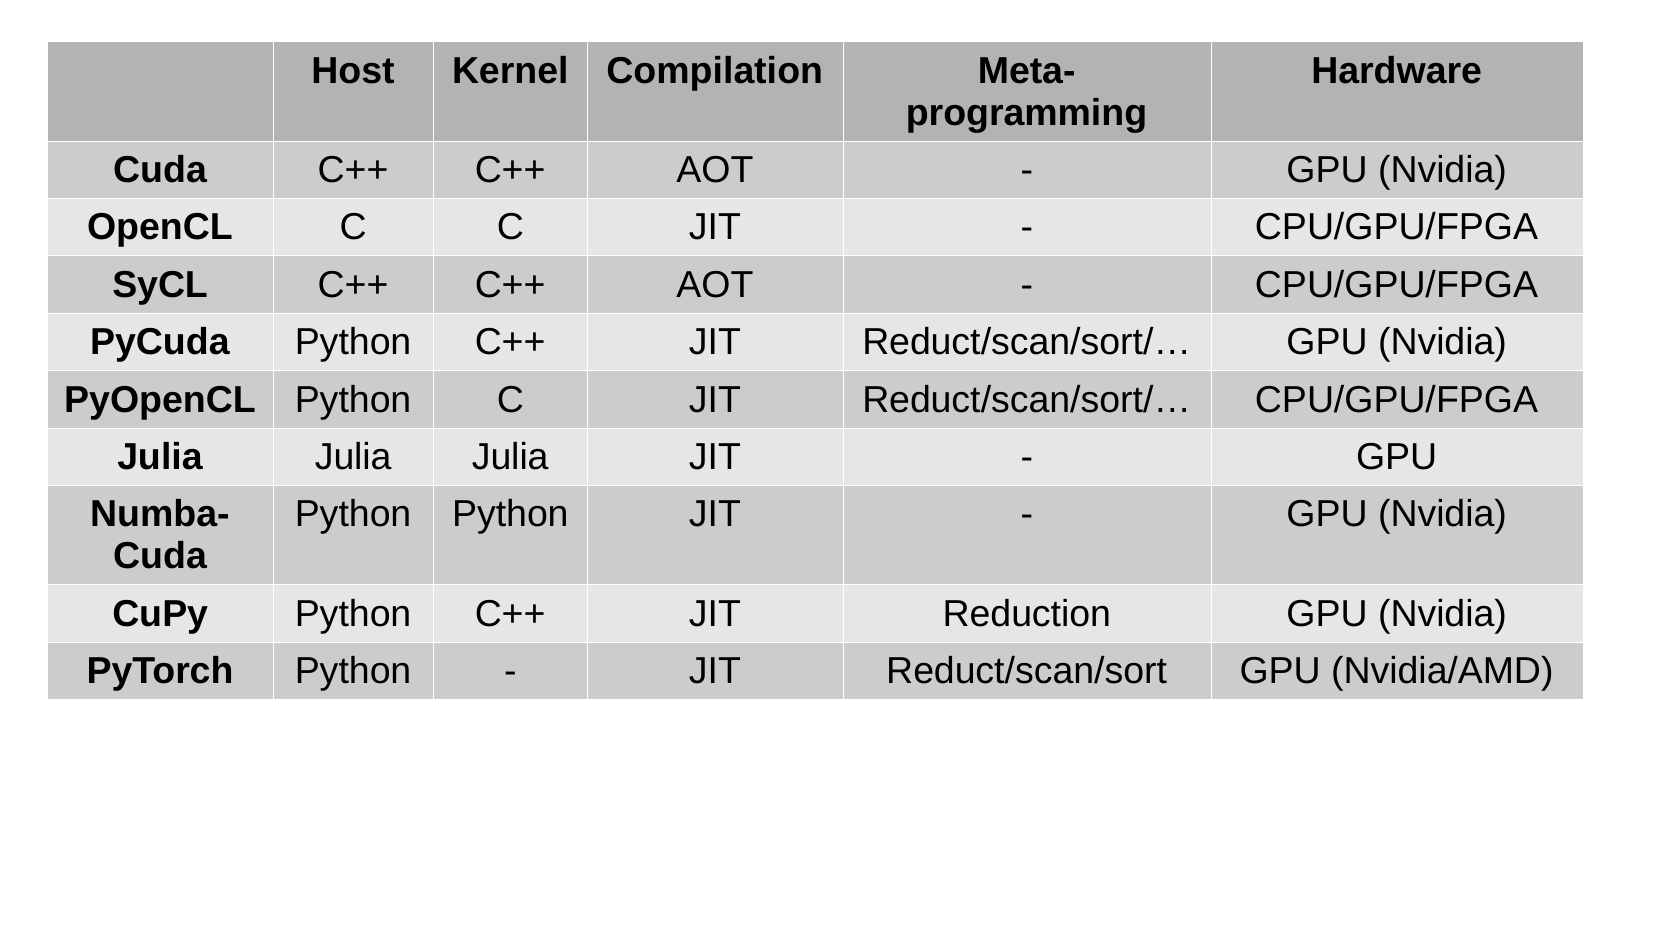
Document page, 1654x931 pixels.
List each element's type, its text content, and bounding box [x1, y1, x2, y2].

table_cell GPU (Nvidia) [1212, 142, 1583, 198]
table_cell Julia [48, 429, 273, 485]
table_cell C++ [274, 256, 433, 313]
table_cell Reduction [844, 585, 1211, 642]
table_cell Reduct/scan/sort [844, 643, 1211, 699]
table_cell CuPy [48, 585, 273, 642]
table_cell PyCuda [48, 314, 273, 370]
table_cell C [434, 371, 587, 428]
table_cell C++ [274, 142, 433, 198]
table_cell GPU (Nvidia/AMD) [1212, 643, 1583, 699]
table_cell JIT [588, 486, 843, 584]
table_cell GPU (Nvidia) [1212, 314, 1583, 370]
table_cell Python [274, 643, 433, 699]
table_cell C [434, 199, 587, 255]
table_cell PyTorch [48, 643, 273, 699]
table_cell - [434, 643, 587, 699]
table_cell PyOpenCL [48, 371, 273, 428]
table_cell CPU/GPU/FPGA [1212, 199, 1583, 255]
table_cell Reduct/scan/sort/… [844, 371, 1211, 428]
table_header Meta-programming [844, 42, 1211, 141]
table_cell C++ [434, 314, 587, 370]
table_cell JIT [588, 643, 843, 699]
table_header Hardware [1212, 42, 1583, 141]
table_cell CPU/GPU/FPGA [1212, 371, 1583, 428]
table_cell Numba-Cuda [48, 486, 273, 584]
table_cell C++ [434, 142, 587, 198]
table_header Host [274, 42, 433, 141]
table_cell CPU/GPU/FPGA [1212, 256, 1583, 313]
table_cell Python [274, 314, 433, 370]
table_cell JIT [588, 371, 843, 428]
table_cell Reduct/scan/sort/… [844, 314, 1211, 370]
table_header Compilation [588, 42, 843, 141]
table_cell Julia [434, 429, 587, 485]
table_cell - [844, 429, 1211, 485]
table_cell - [844, 486, 1211, 584]
table_cell C [274, 199, 433, 255]
table_cell Cuda [48, 142, 273, 198]
table_cell JIT [588, 199, 843, 255]
table_header [48, 42, 273, 141]
table_cell Python [274, 371, 433, 428]
table_cell JIT [588, 314, 843, 370]
table_cell GPU (Nvidia) [1212, 585, 1583, 642]
table_cell GPU (Nvidia) [1212, 486, 1583, 584]
table_cell AOT [588, 142, 843, 198]
table_cell C++ [434, 585, 587, 642]
table_cell Python [274, 486, 433, 584]
table_cell Python [274, 585, 433, 642]
table_cell AOT [588, 256, 843, 313]
table_cell SyCL [48, 256, 273, 313]
table_cell OpenCL [48, 199, 273, 255]
table_cell JIT [588, 429, 843, 485]
table_header Kernel [434, 42, 587, 141]
table_cell - [844, 256, 1211, 313]
table_cell Python [434, 486, 587, 584]
table_cell - [844, 142, 1211, 198]
table_cell JIT [588, 585, 843, 642]
table_cell C++ [434, 256, 587, 313]
table_cell Julia [274, 429, 433, 485]
table_cell - [844, 199, 1211, 255]
table_cell GPU [1212, 429, 1583, 485]
